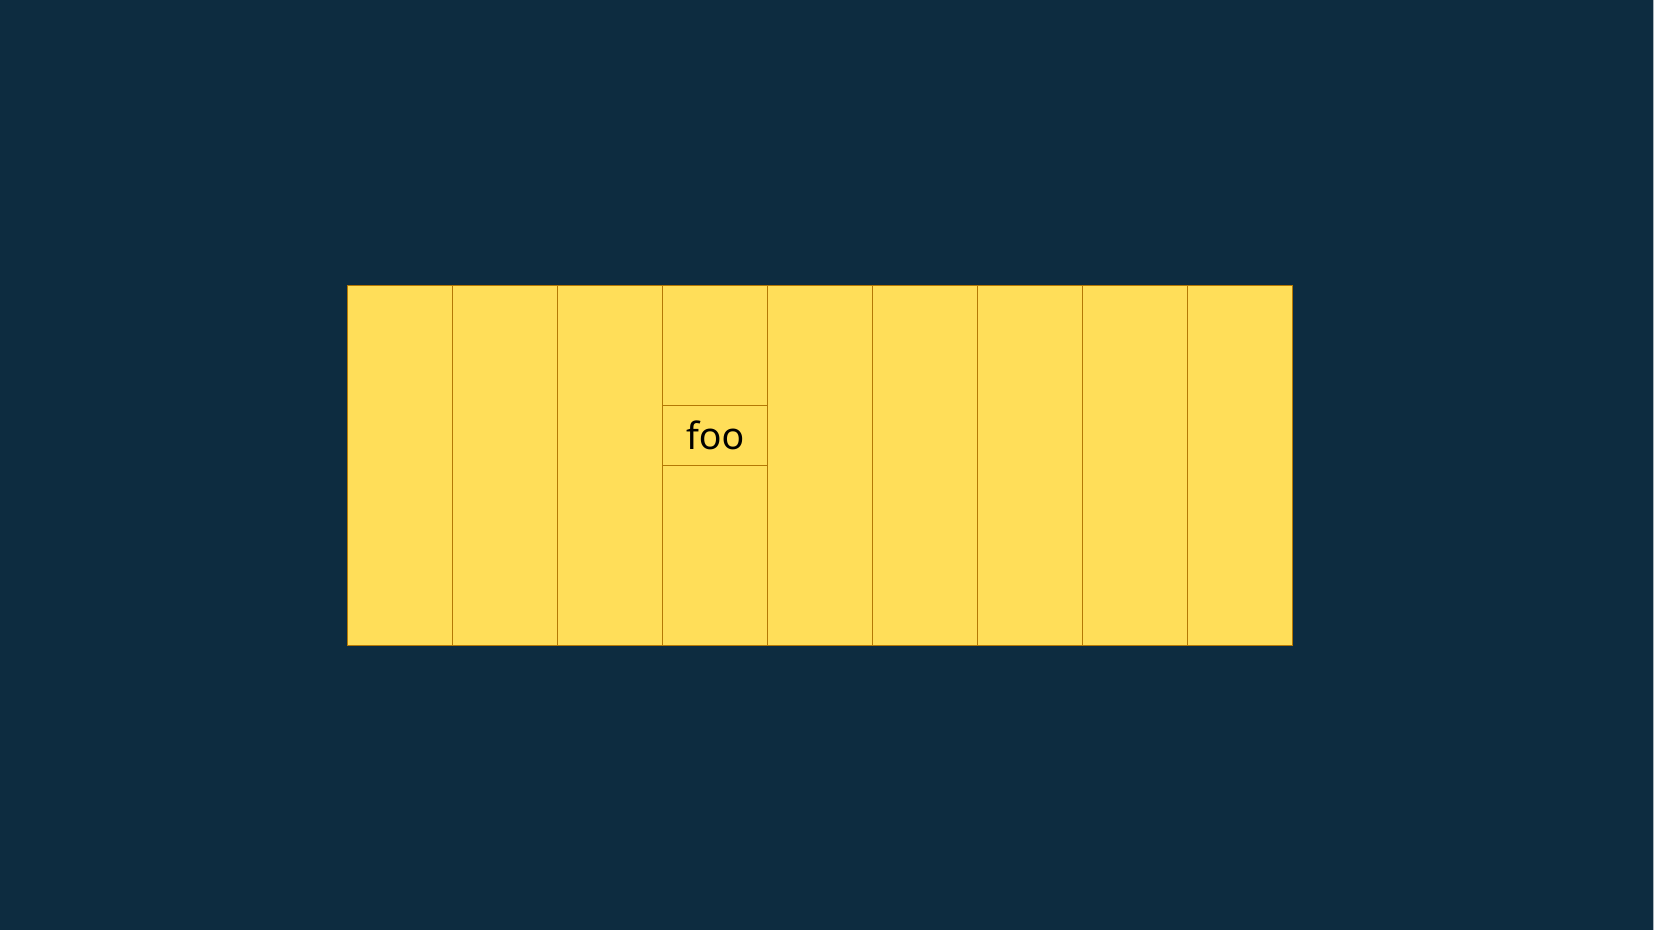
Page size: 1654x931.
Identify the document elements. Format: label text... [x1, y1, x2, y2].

text_box foo [662, 405, 768, 466]
text_box [347, 285, 1293, 646]
